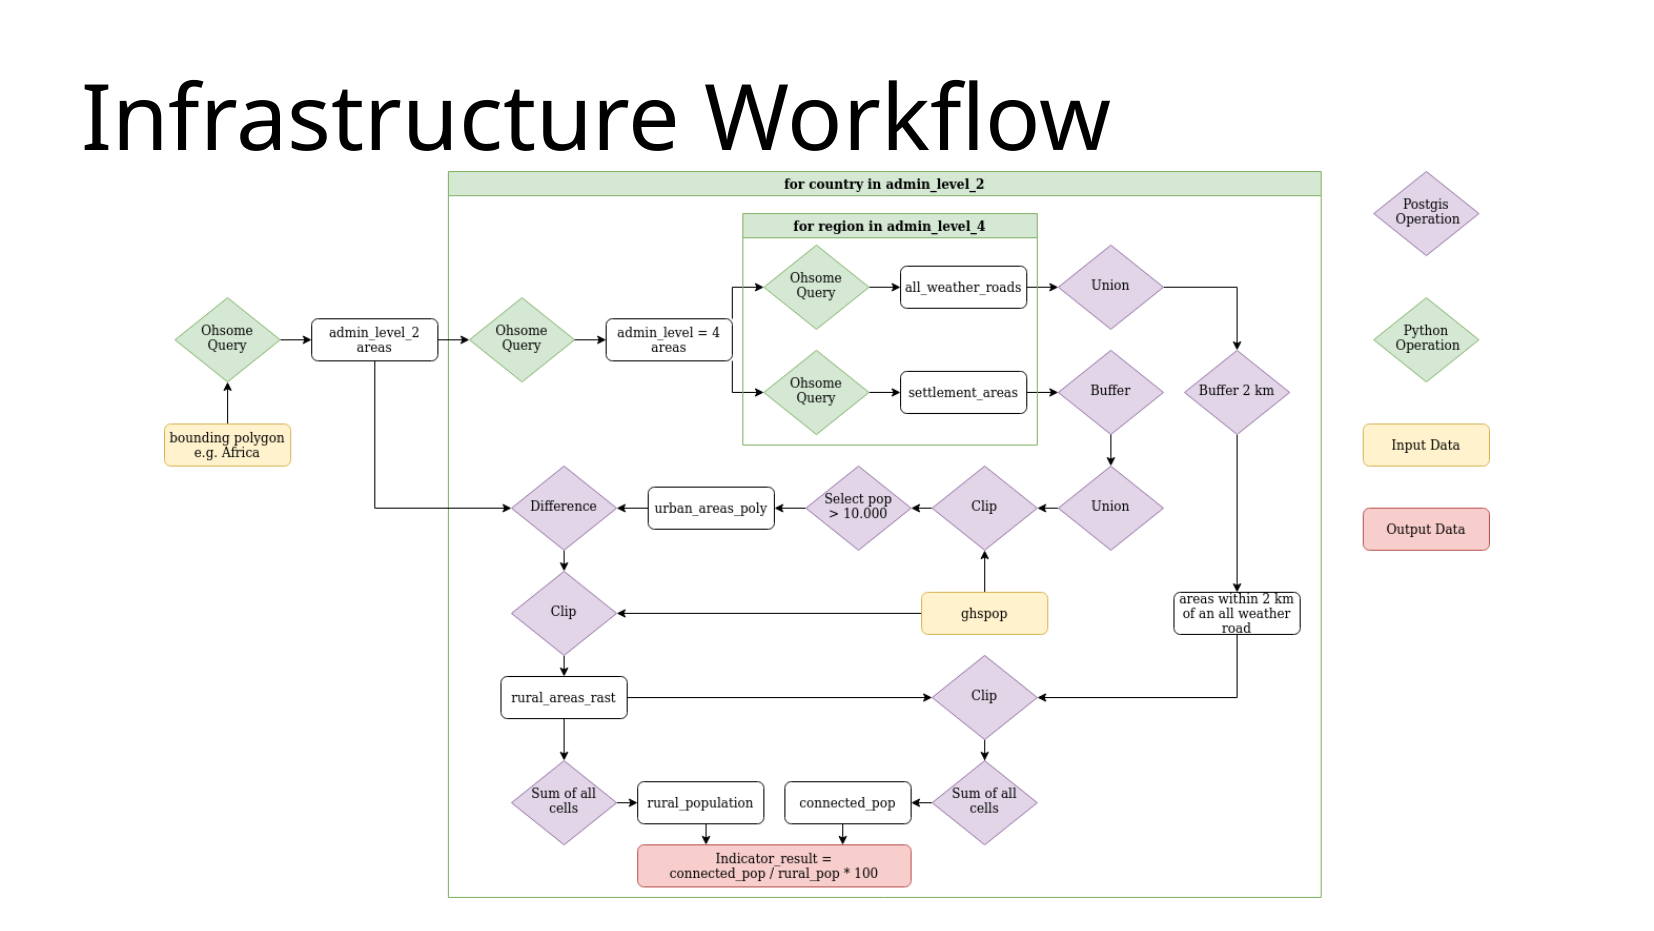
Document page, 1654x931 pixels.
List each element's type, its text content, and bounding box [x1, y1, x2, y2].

picture [164, 193, 1490, 898]
title Infrastructure Workflow [81, 37, 1570, 193]
